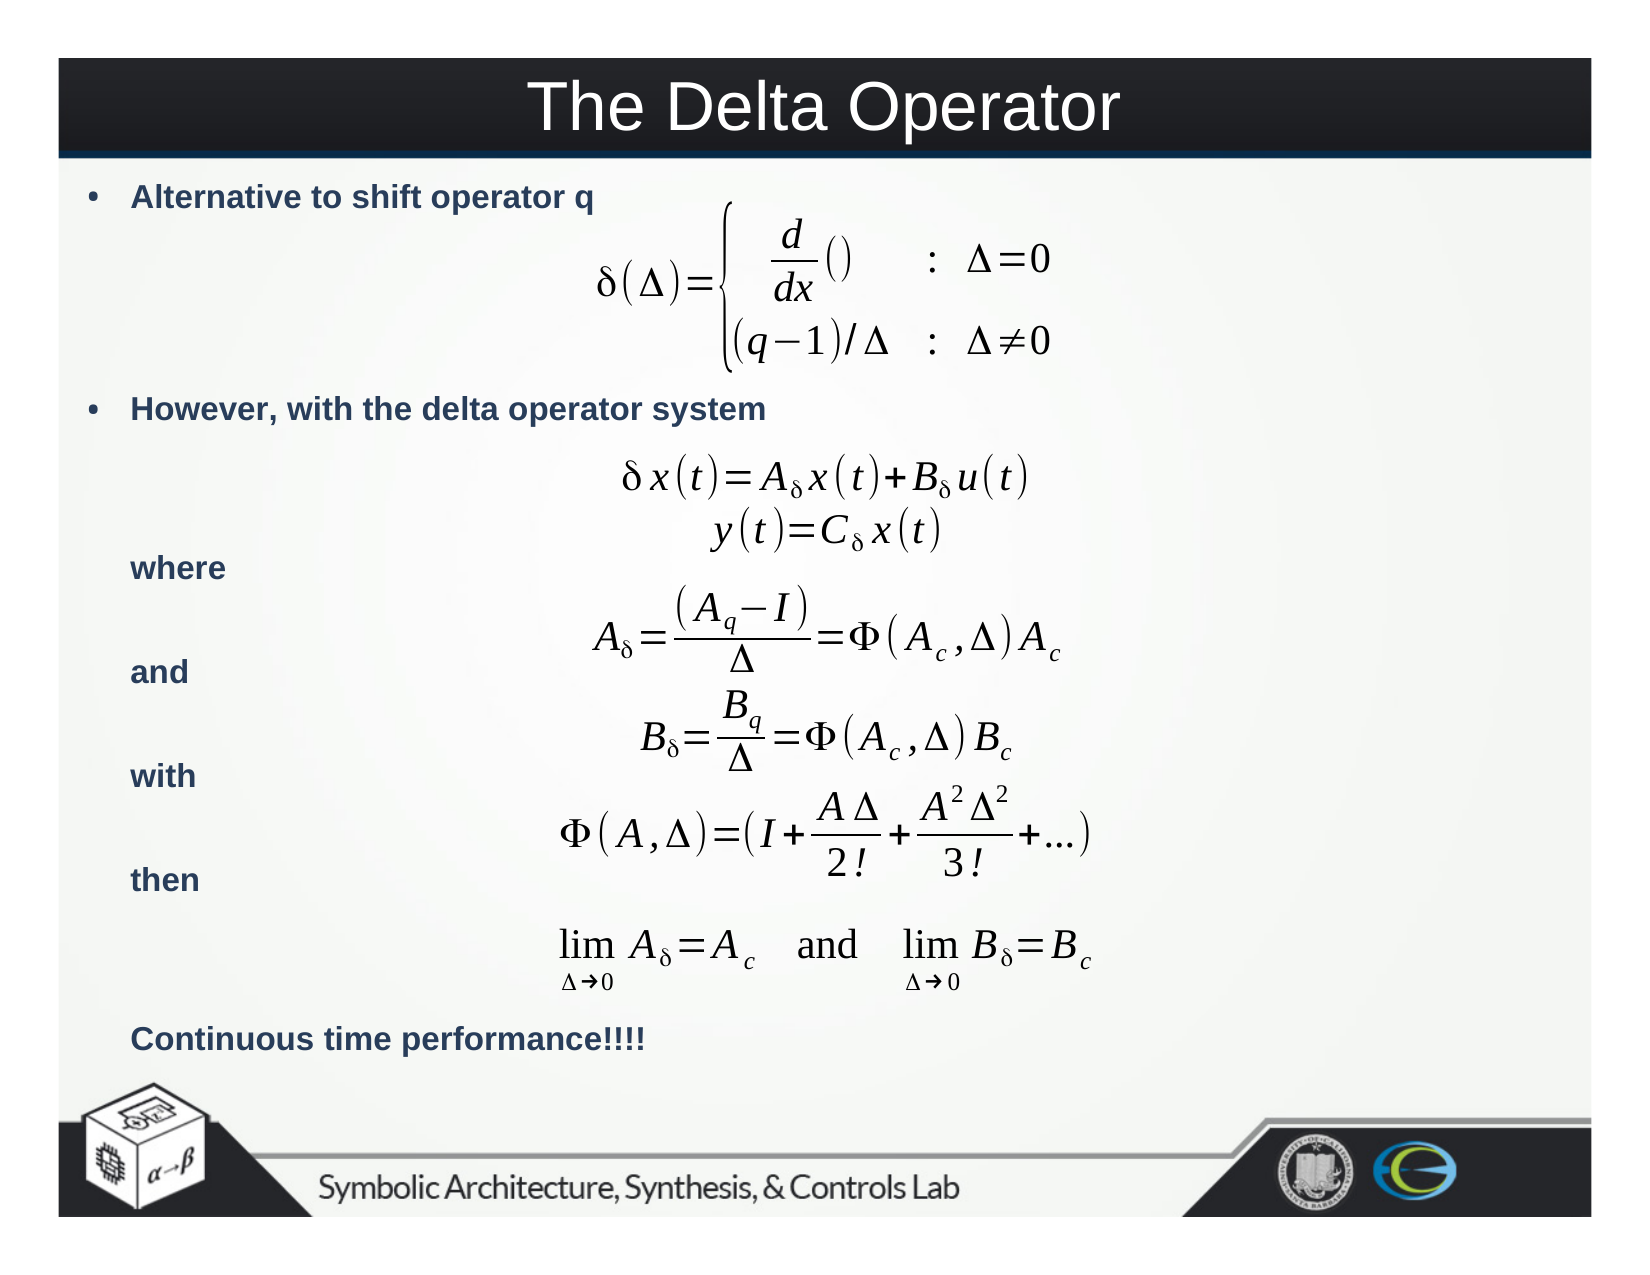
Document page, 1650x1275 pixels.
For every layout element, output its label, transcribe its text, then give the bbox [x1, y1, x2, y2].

list Alternative to shift operator q However, with the delta operator system where and with then Continuous time performance!!!! [71, 169, 1581, 1067]
chart [578, 581, 1072, 675]
chart [548, 921, 1102, 997]
picture [58, 58, 1592, 1217]
chart [610, 450, 1040, 555]
chart [627, 681, 1023, 773]
chart [585, 198, 1065, 374]
chart [548, 778, 1102, 885]
title The Delta Operator [69, 57, 1580, 156]
